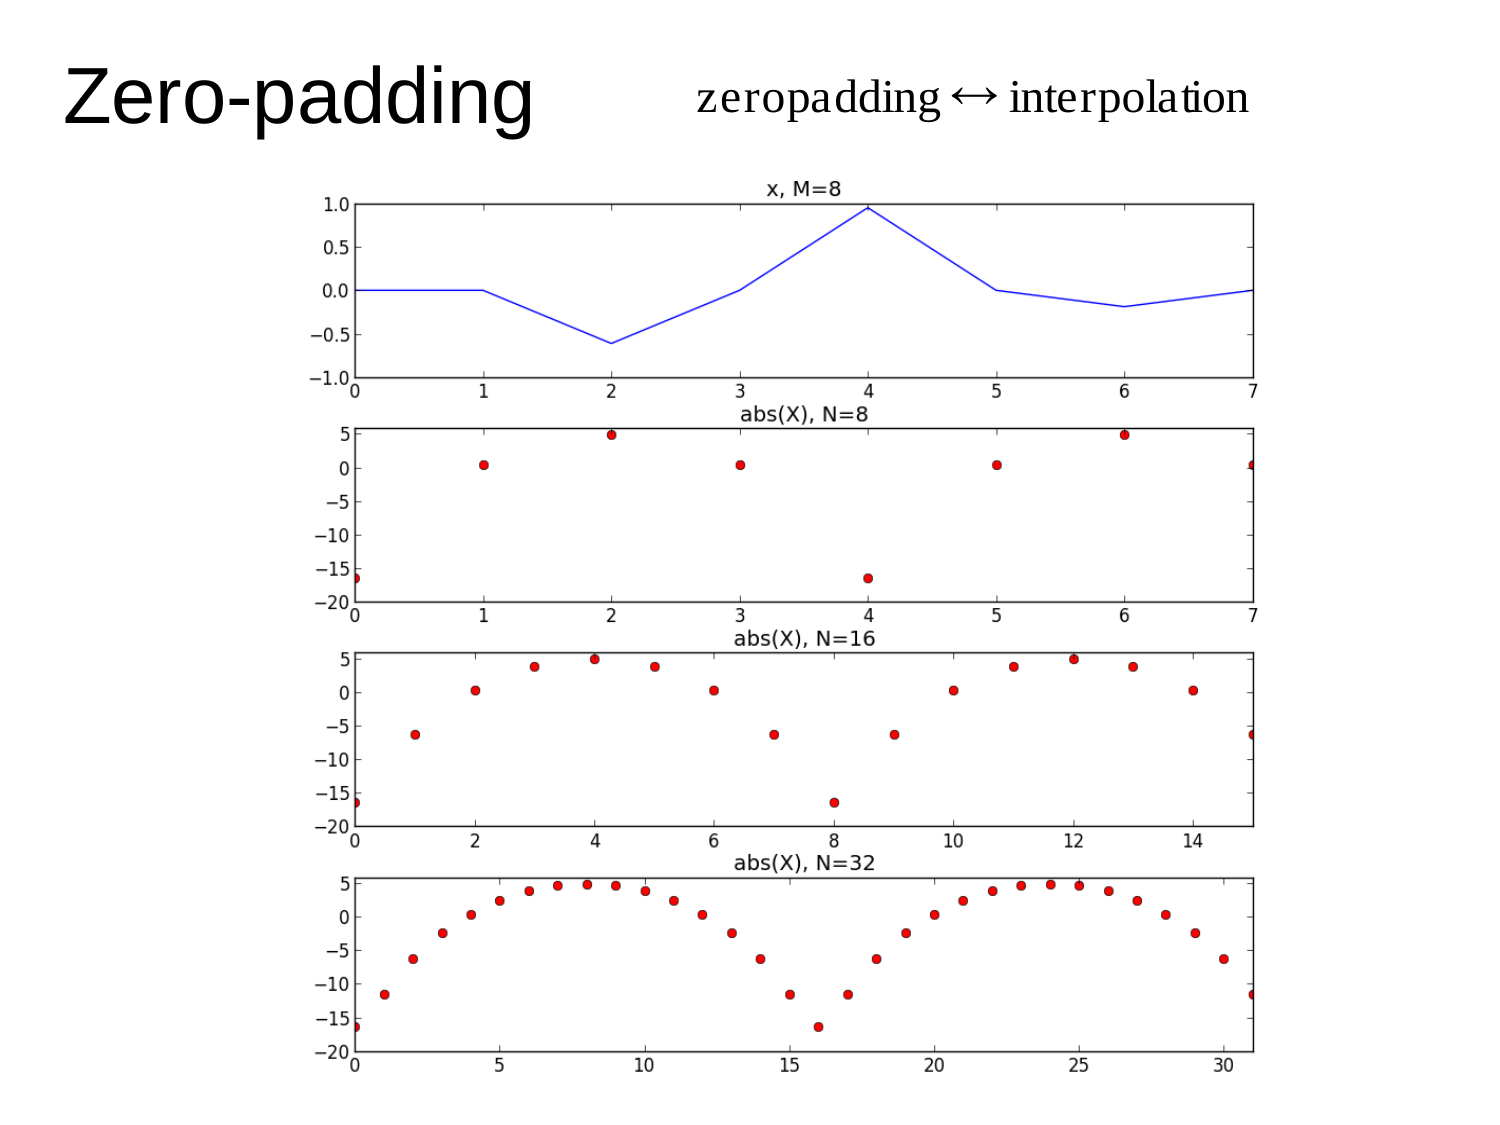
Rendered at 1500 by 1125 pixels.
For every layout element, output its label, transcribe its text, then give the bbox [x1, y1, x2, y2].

picture [689, 69, 1261, 133]
picture [210, 172, 1368, 1125]
title Zero-padding [63, 21, 1414, 172]
